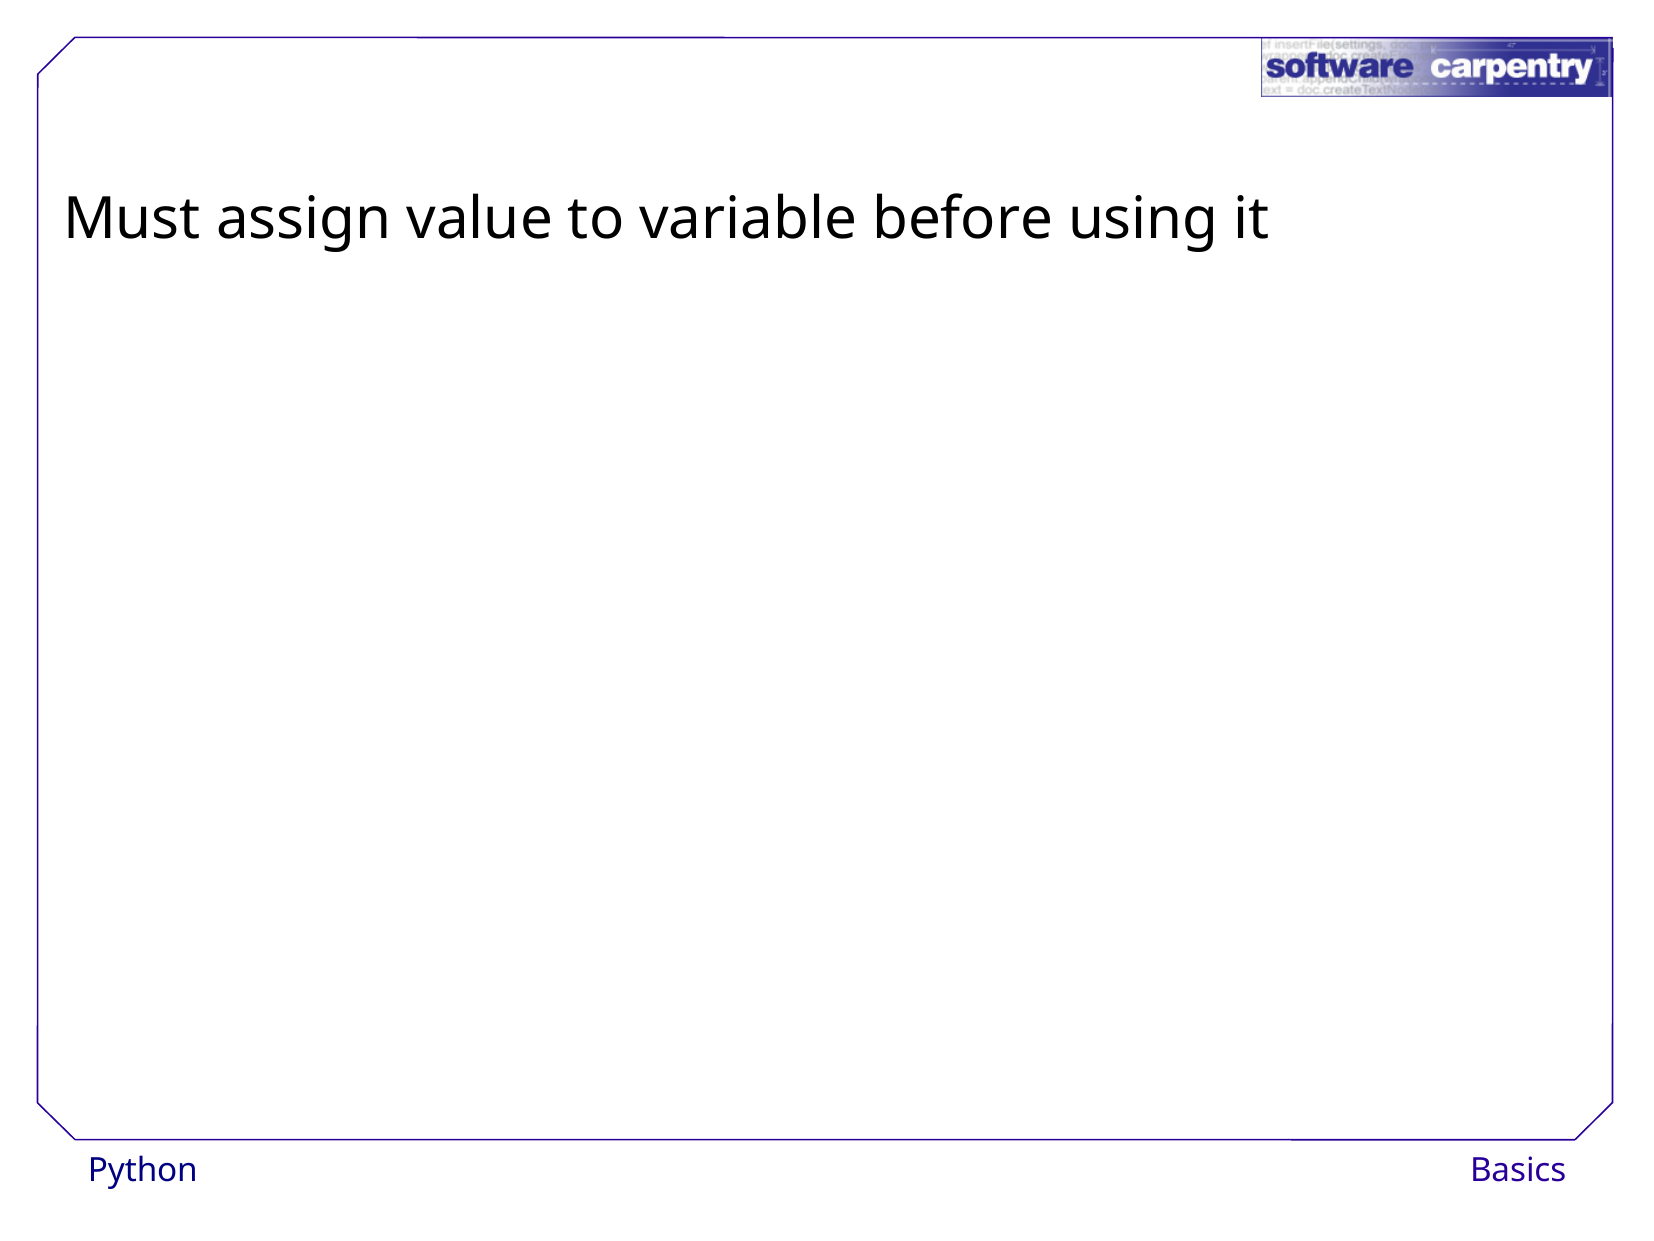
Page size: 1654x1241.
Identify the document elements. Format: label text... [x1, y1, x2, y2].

text_box Must assign value to variable before using it [48, 138, 1436, 259]
picture [1261, 39, 1613, 97]
